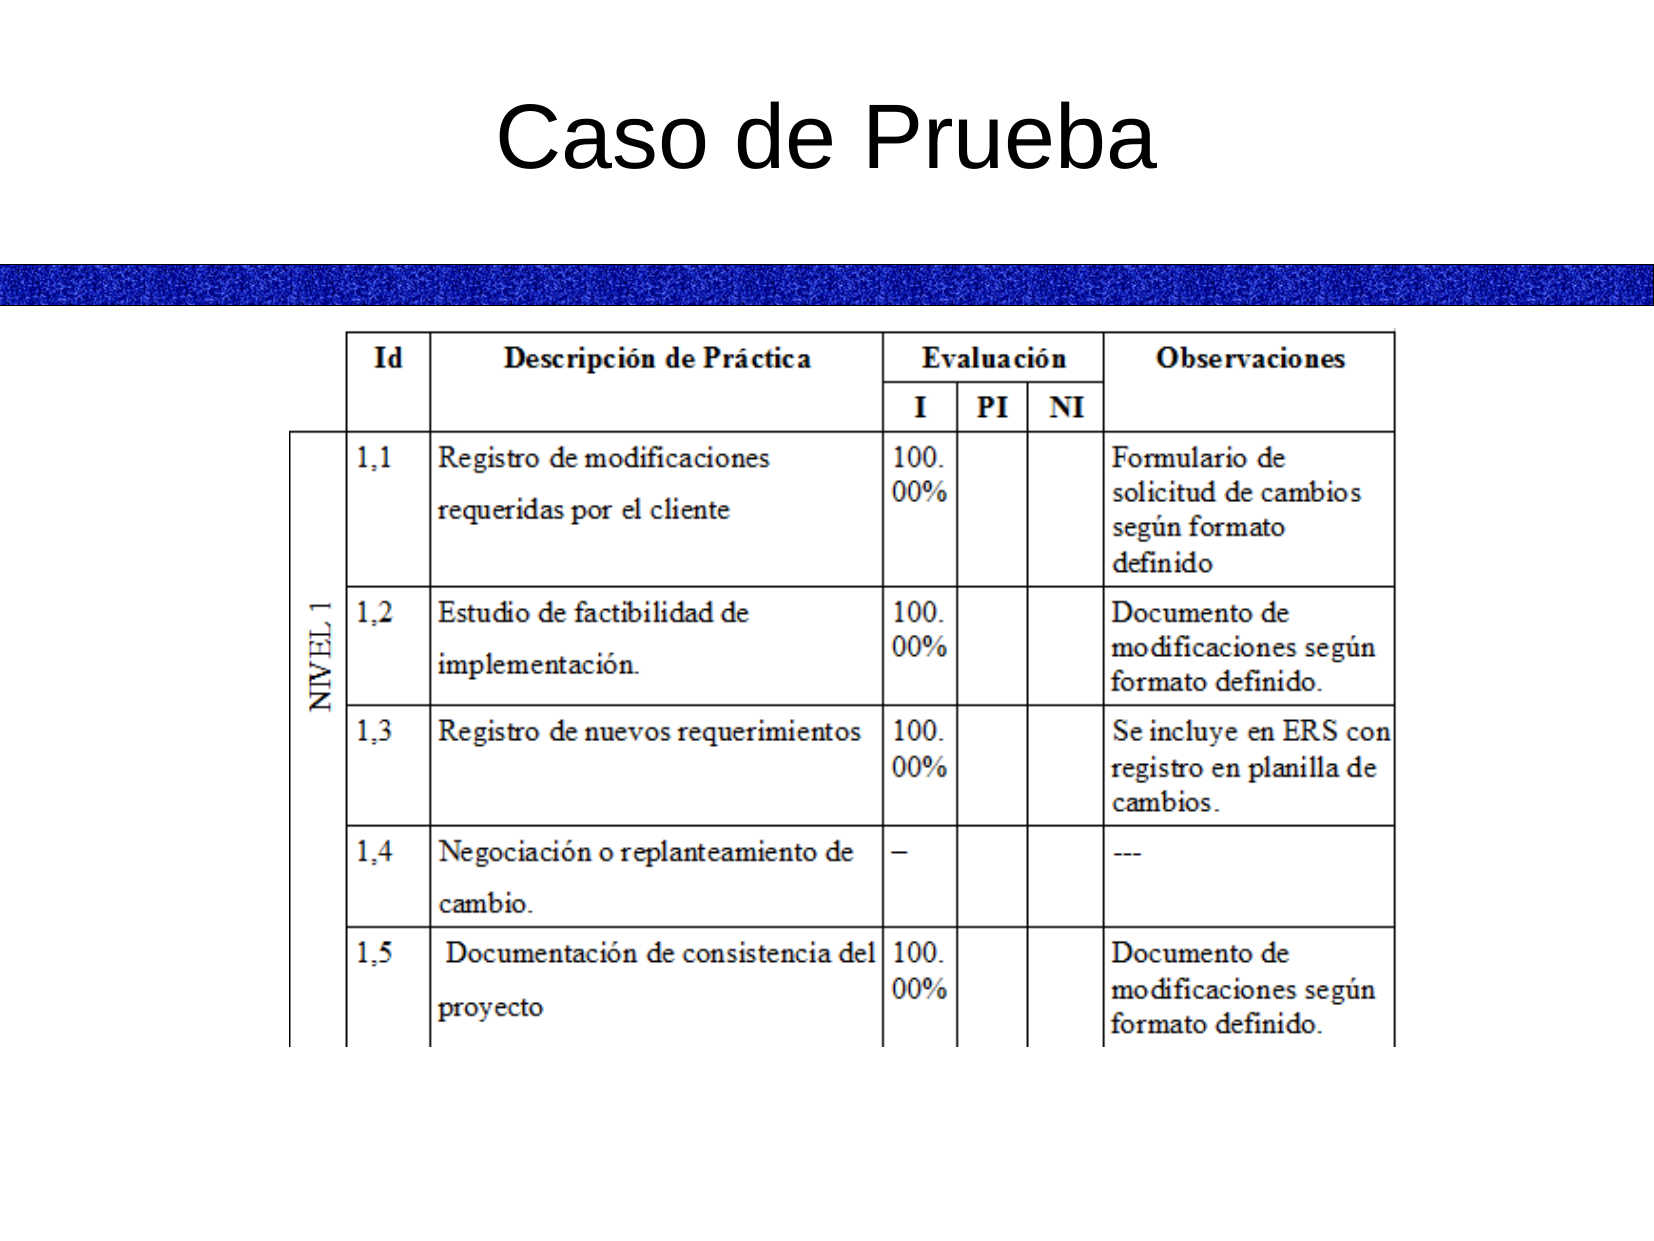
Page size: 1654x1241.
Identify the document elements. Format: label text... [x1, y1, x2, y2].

title Caso de Prueba [58, 14, 1595, 260]
picture [0, 265, 1653, 305]
picture [289, 328, 1398, 1047]
